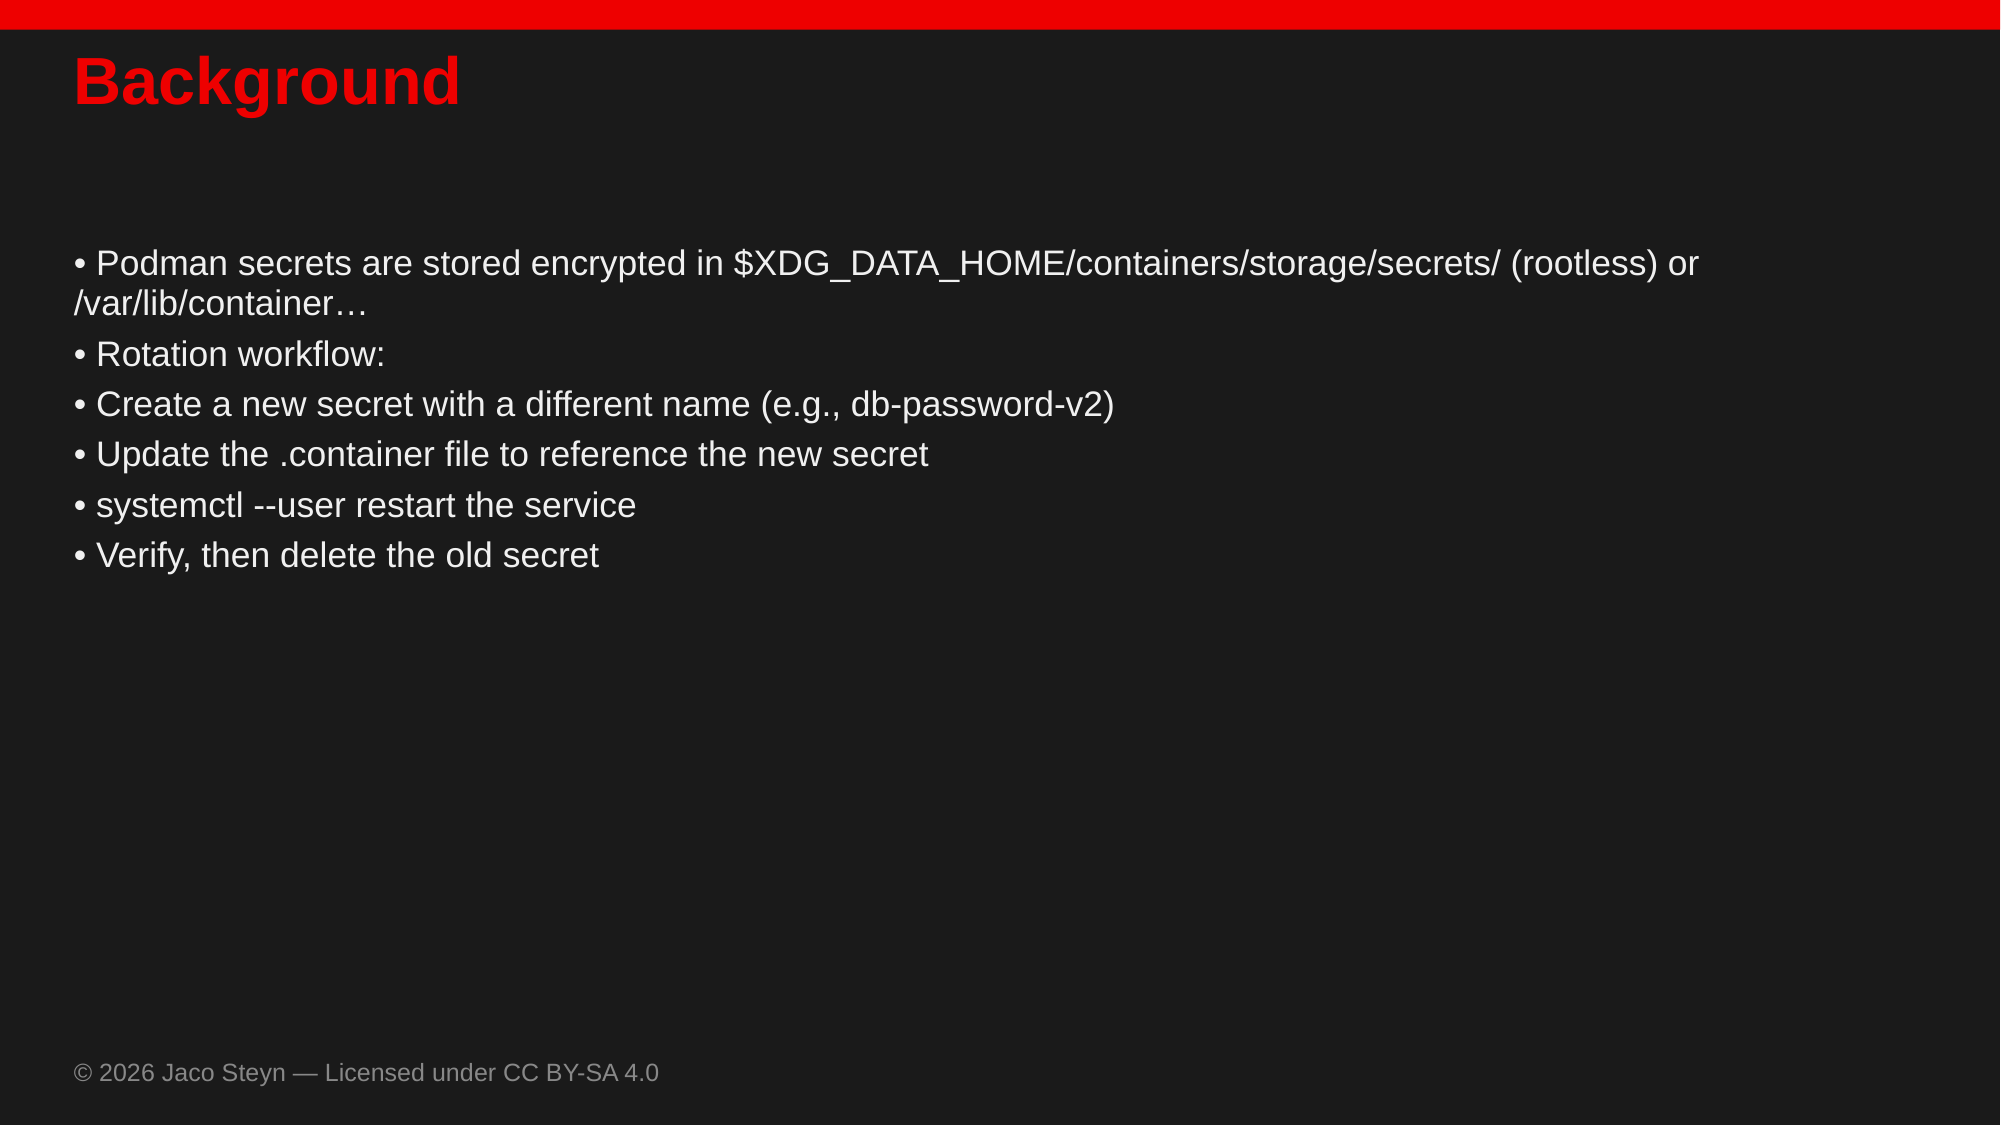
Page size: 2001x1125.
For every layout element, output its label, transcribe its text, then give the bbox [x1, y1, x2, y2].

text_box [0, 0, 2001, 30]
text_box • Podman secrets are stored encrypted in $XDG_DATA_HOME/containers/storage/secrets/ (rootless) or /var/lib/container… • Rotation workflow: • Create a new secret with a different name (e.g., db-password-v2) • Update the .container file to reference the new secret • systemctl --user restart the service • Verify, then delete the old secret [59, 236, 1942, 1037]
text_box Background [59, 36, 1942, 208]
text_box © 2026 Jaco Steyn — Licensed under CC BY-SA 4.0 [59, 1051, 1942, 1093]
